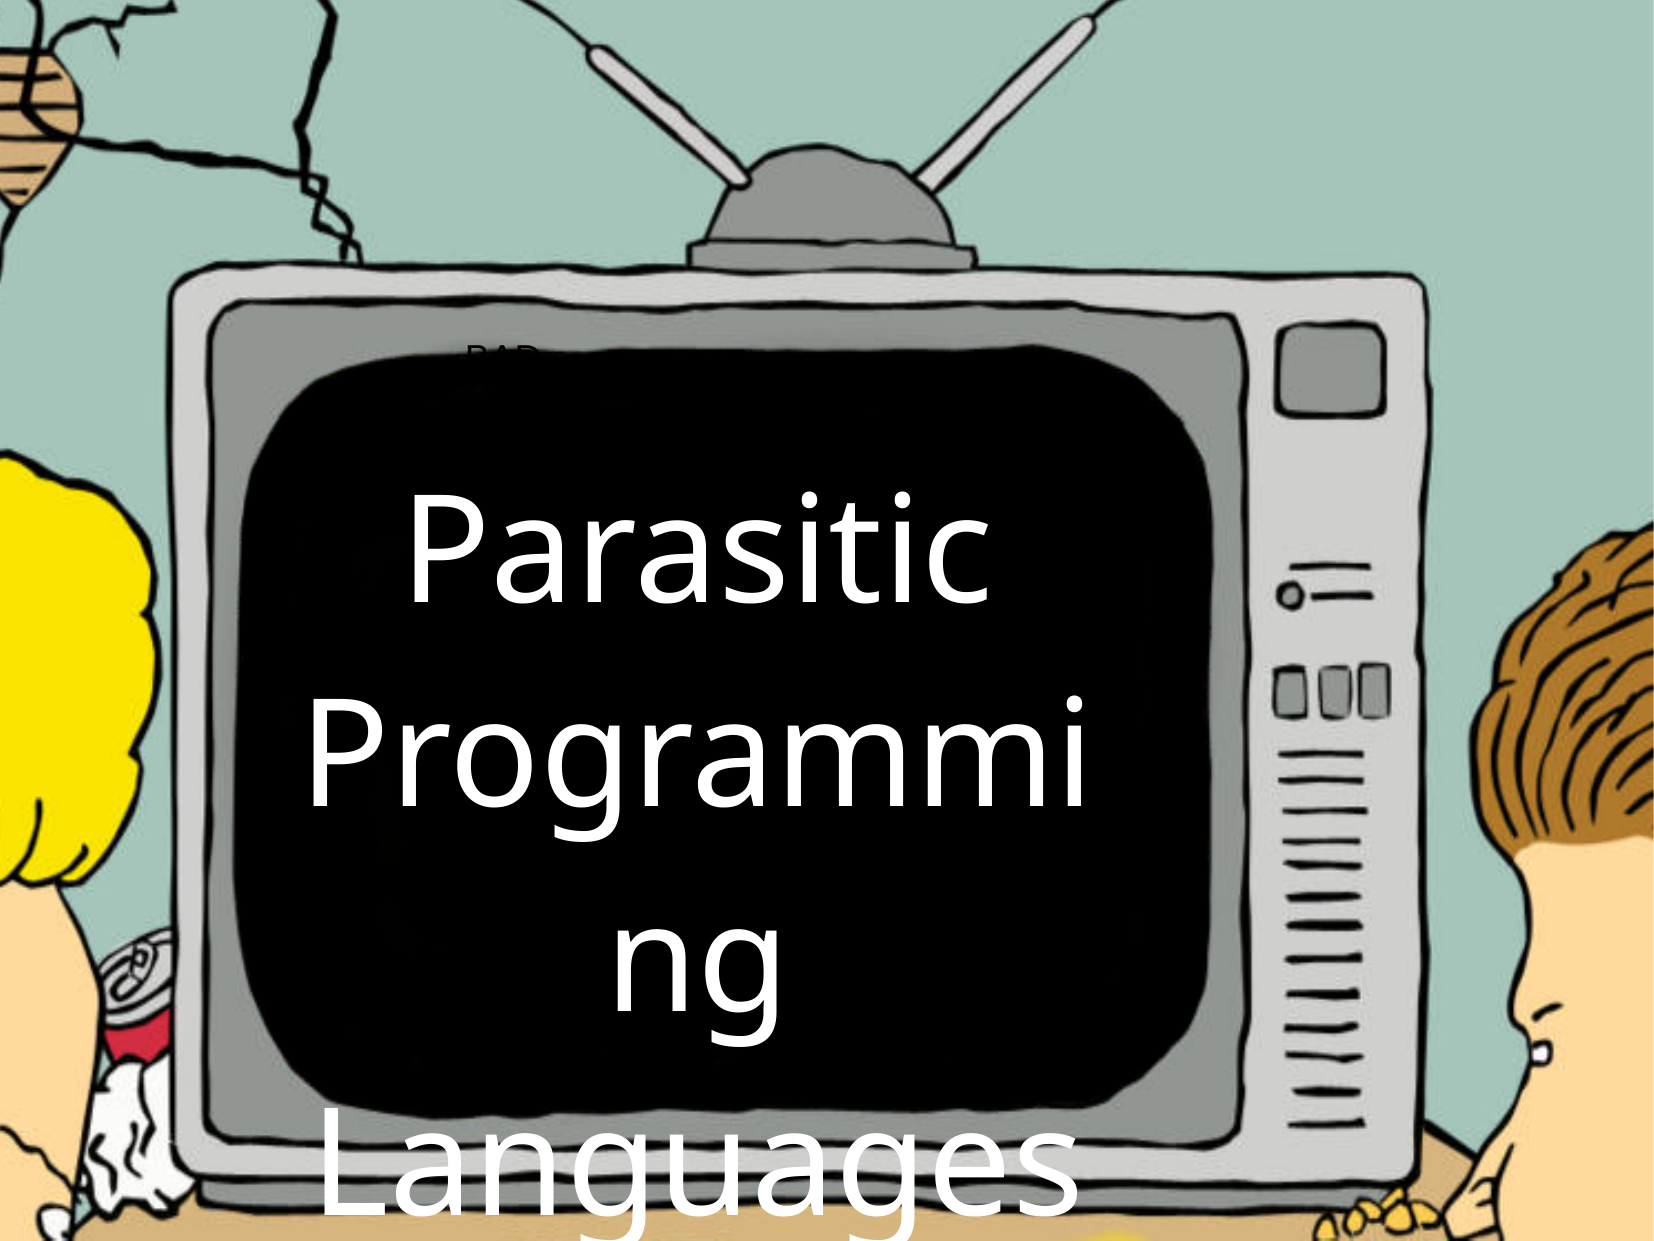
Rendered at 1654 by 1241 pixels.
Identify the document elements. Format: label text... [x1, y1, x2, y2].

picture [857, 1144, 902, 1206]
picture [588, 1144, 633, 1206]
text_box BAD [450, 330, 1126, 387]
text_box Parasitic Programming Languages [285, 435, 1186, 1066]
picture [0, 0, 1654, 1241]
